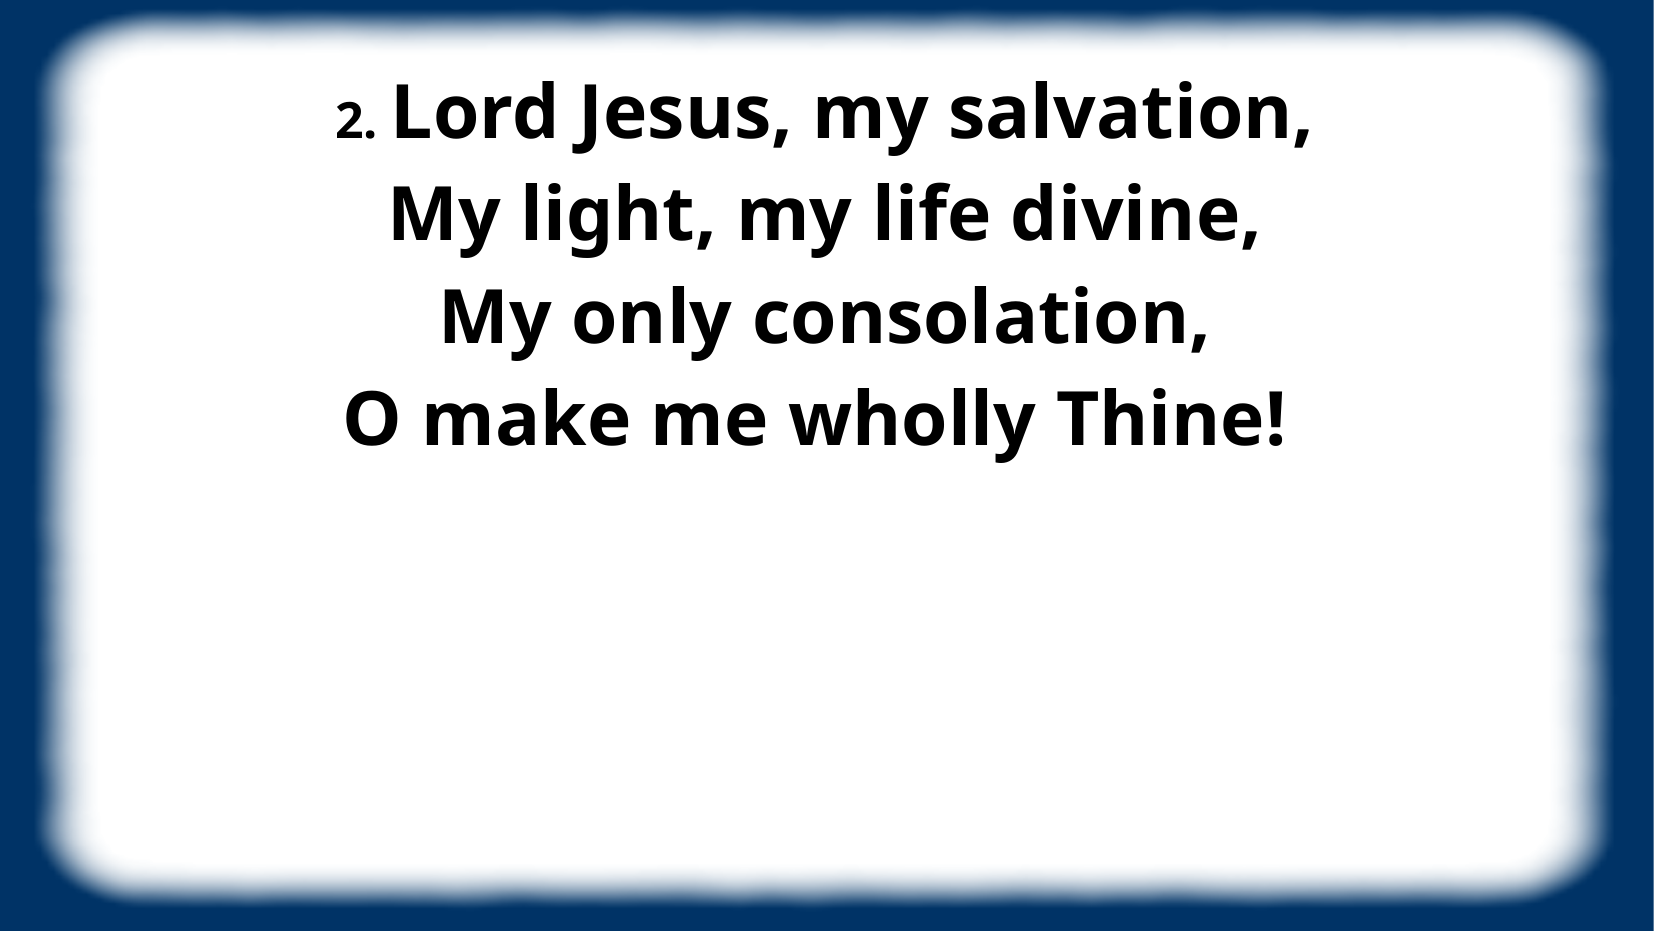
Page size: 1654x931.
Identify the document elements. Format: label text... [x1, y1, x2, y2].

picture [0, 0, 1654, 931]
text_box 2. Lord Jesus, my salvation, My light, my life divine, My only consolation, O make me wholly Thine! [120, 50, 1531, 466]
